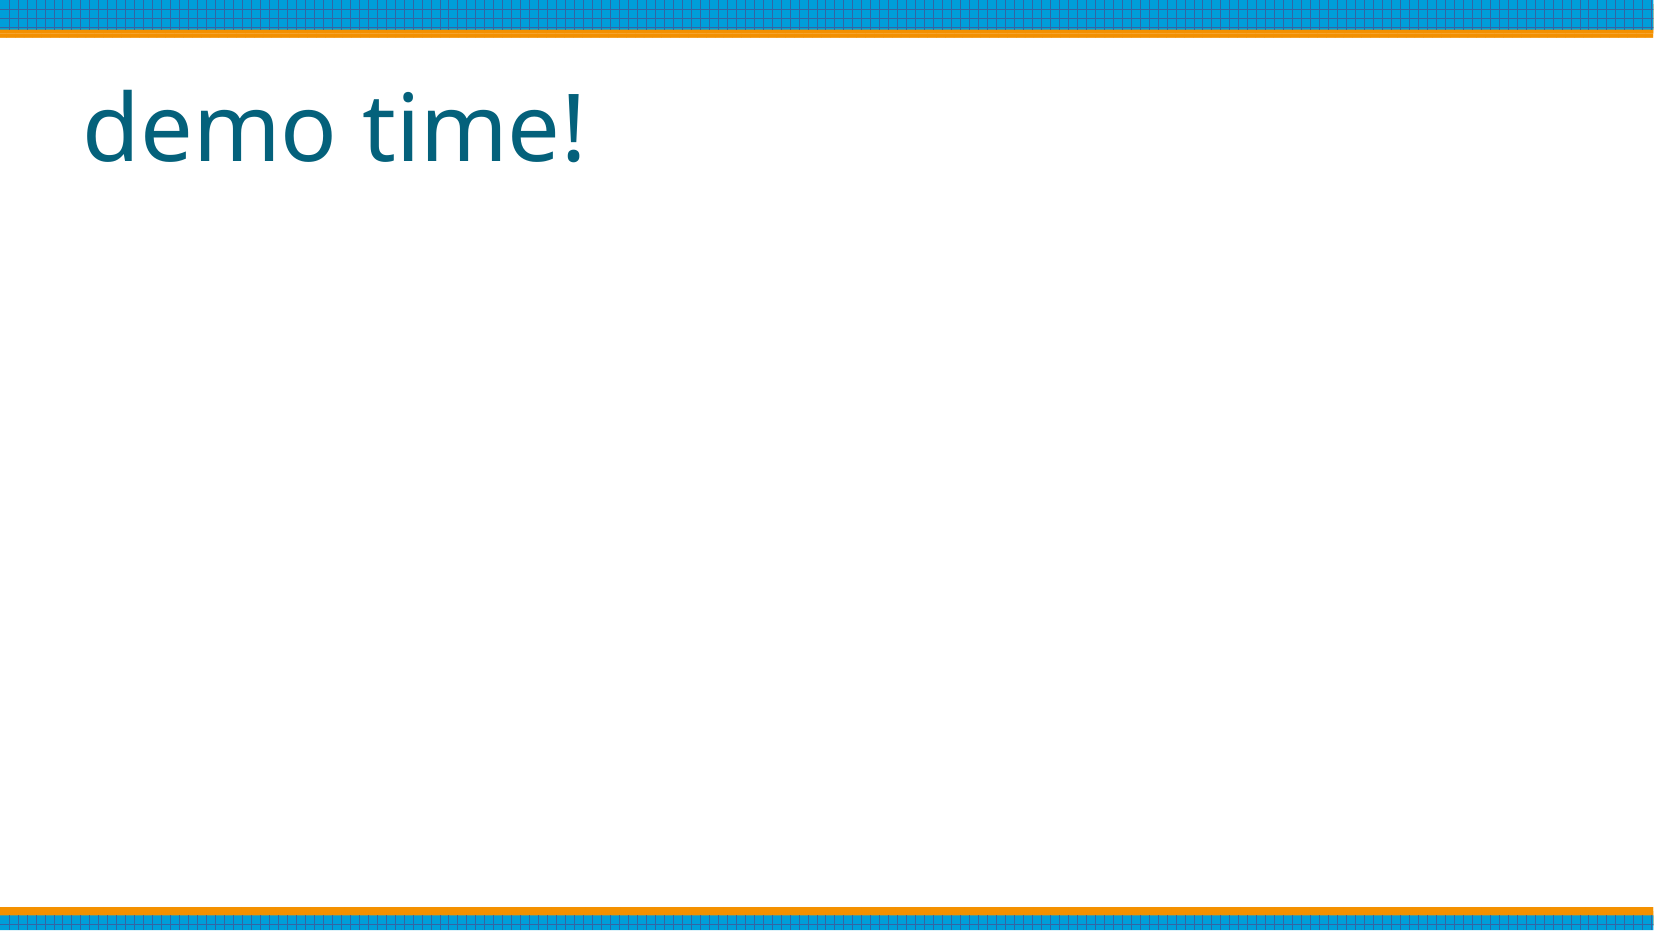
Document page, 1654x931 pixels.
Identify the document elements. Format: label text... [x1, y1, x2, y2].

title demo time! [82, 44, 1571, 207]
